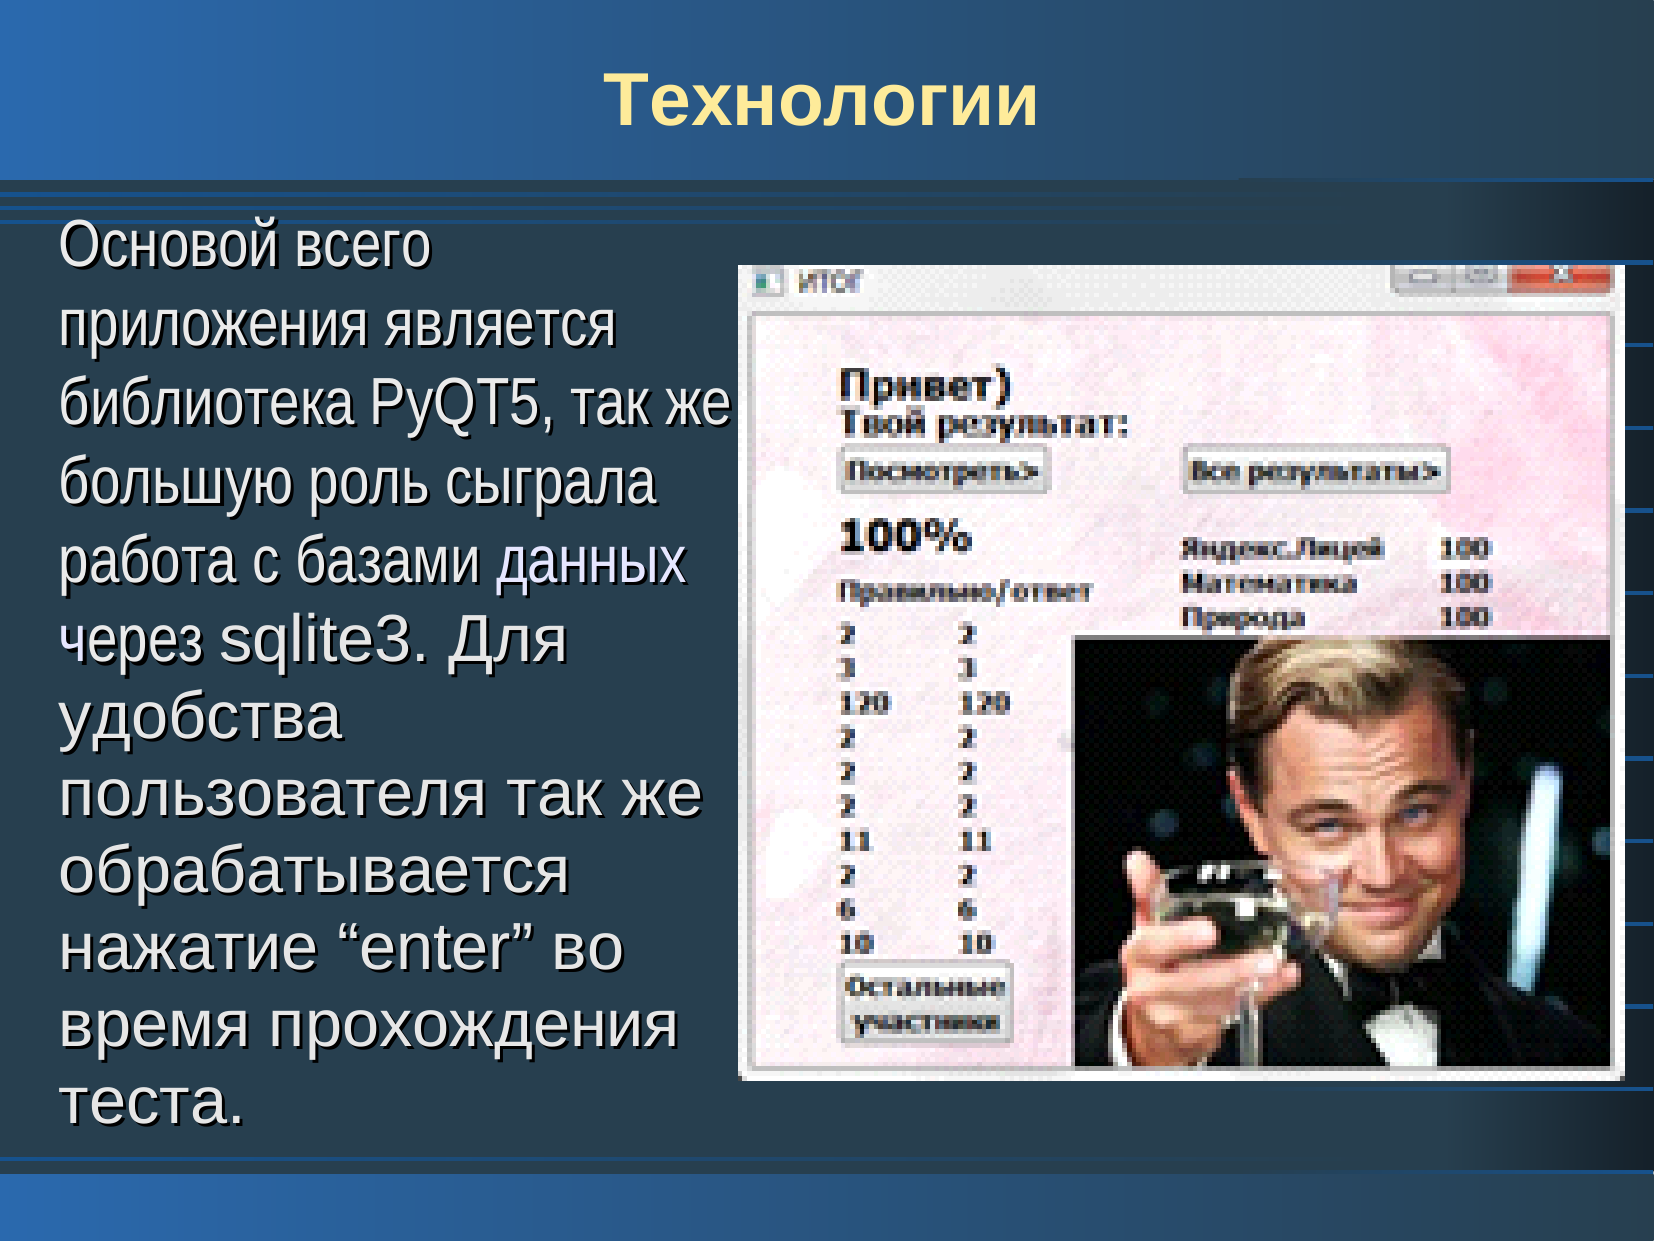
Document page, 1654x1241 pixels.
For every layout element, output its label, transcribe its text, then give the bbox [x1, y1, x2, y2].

title Технологии [91, 34, 1553, 158]
subtitle Основой всего приложения является библиотека PyQT5, так же большую роль сыграла работа с базами данных через sqlite3. Для удобства пользователя так же обрабатывается нажатие “enter” во время прохождения теста. [59, 206, 739, 1133]
picture [738, 265, 1625, 1081]
